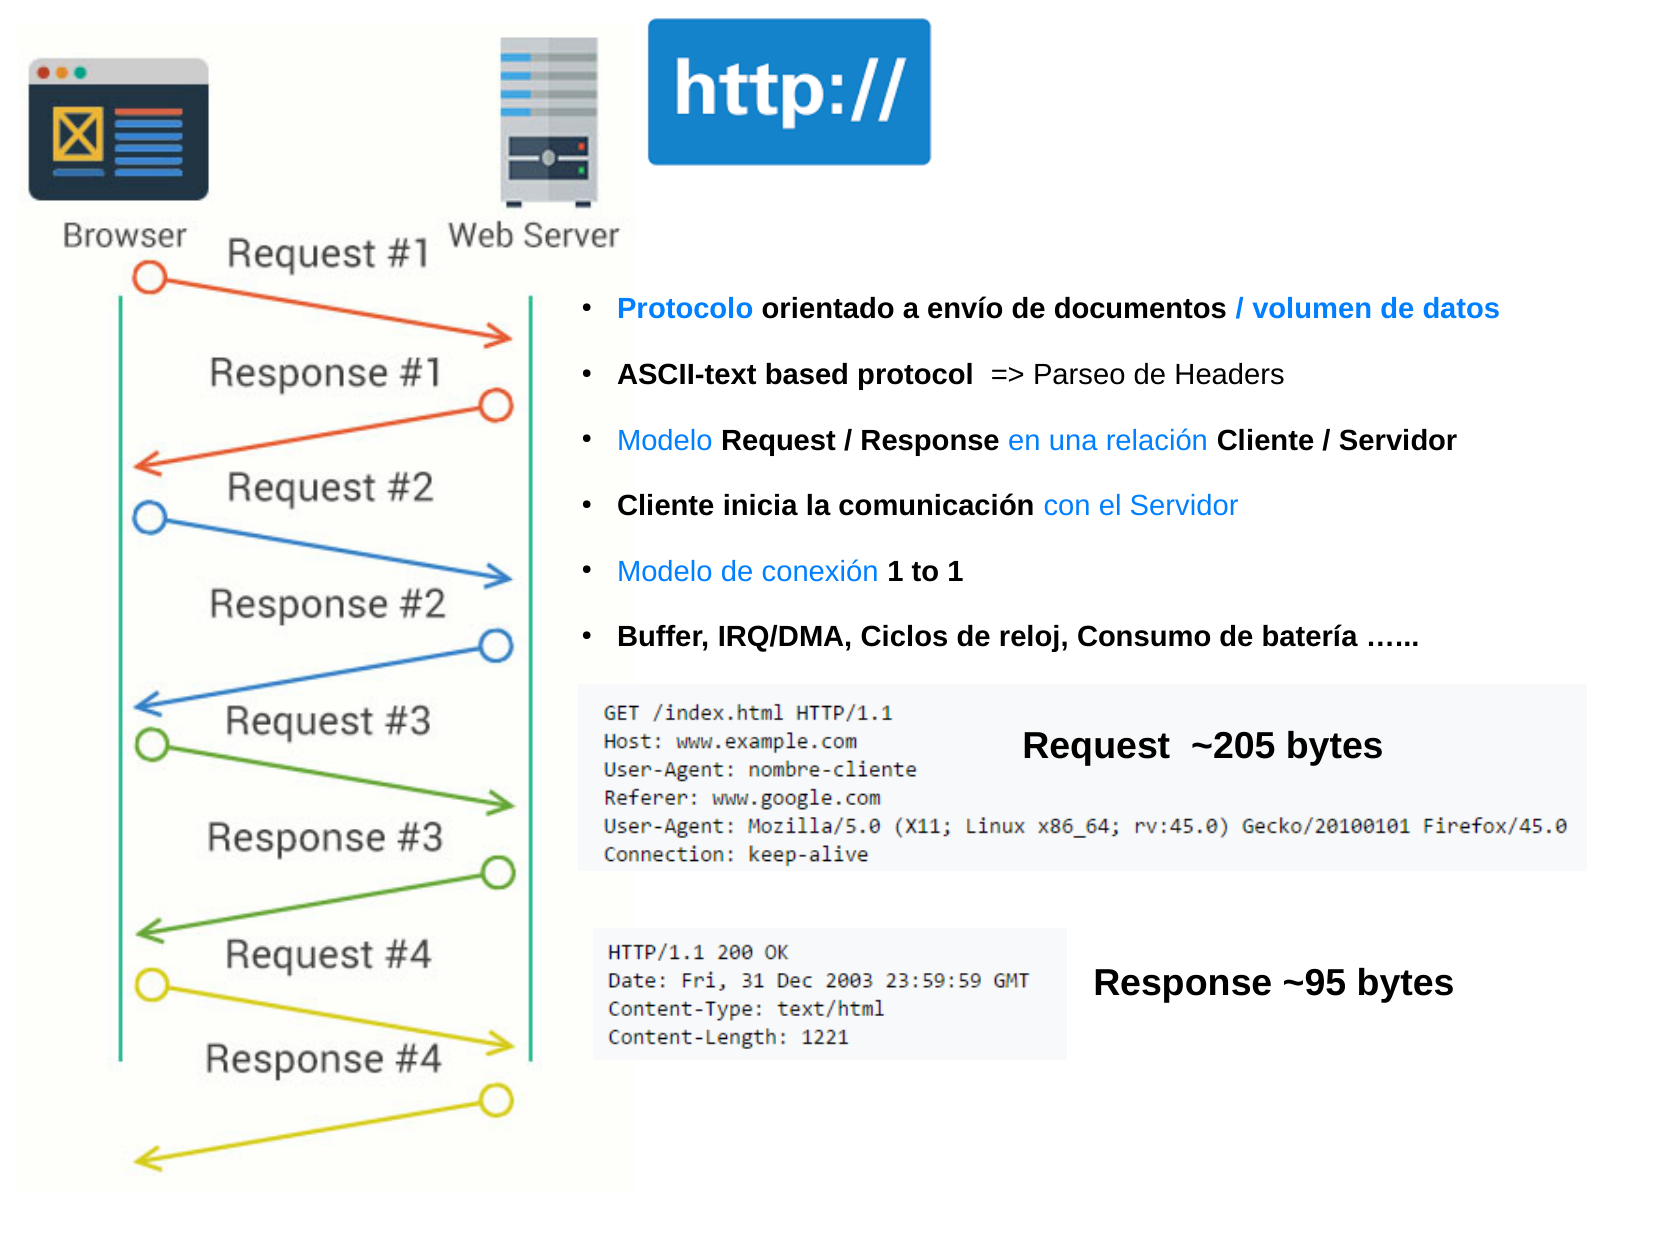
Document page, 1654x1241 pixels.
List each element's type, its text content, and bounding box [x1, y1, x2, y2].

text_box Request ~205 bytes [1007, 717, 1422, 777]
text_box Protocolo orientado a envío de documentos / volumen de datos ASCII-text based protocol => Parseo de Headers Modelo Request / Response en una relación Cliente / Servidor Cliente inicia la comunicación con el Servidor Modelo de conexión 1 to 1 Buffer, IRQ/DMA, Ciclos de reloj, Consumo de batería …... [566, 285, 1630, 656]
picture [18, 0, 1587, 1193]
text_box Response ~95 bytes [1078, 953, 1493, 1013]
